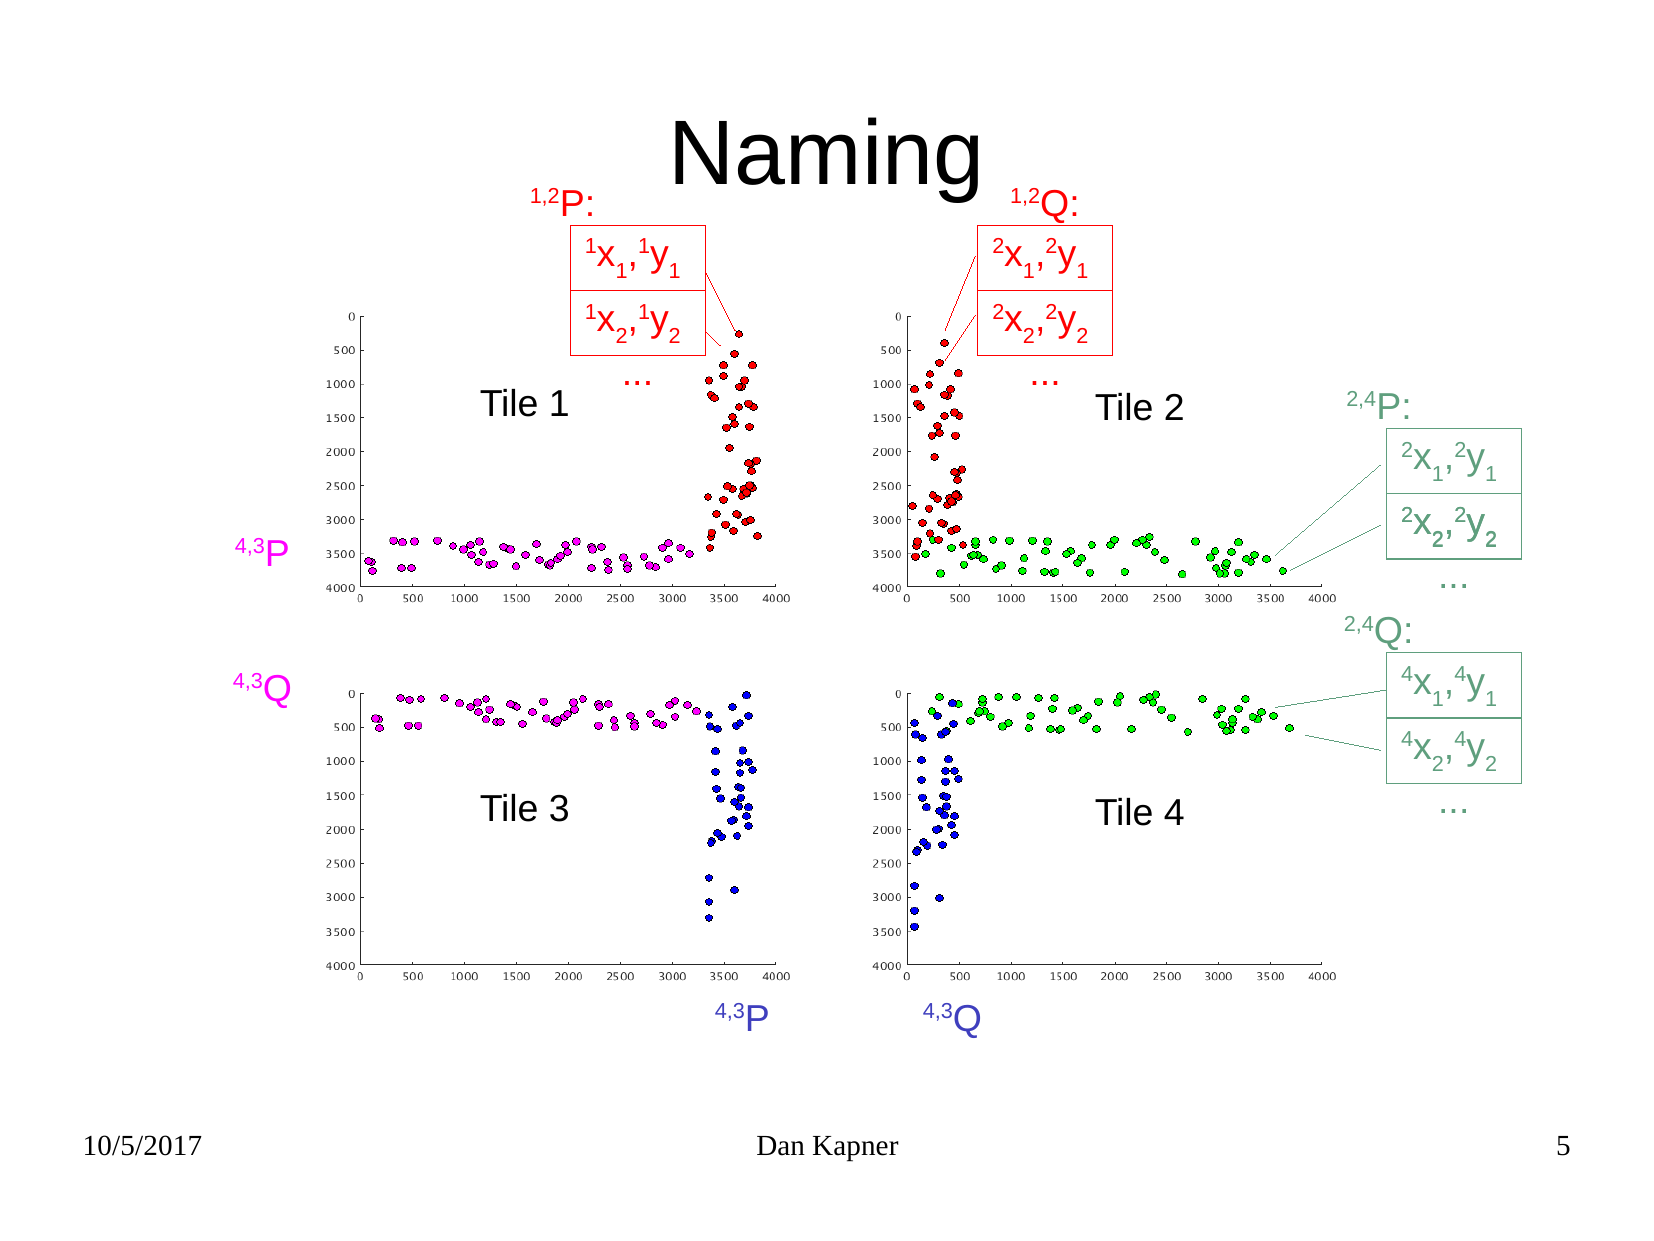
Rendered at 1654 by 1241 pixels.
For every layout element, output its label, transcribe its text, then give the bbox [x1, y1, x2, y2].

text_box 2x2,2y2 [977, 290, 1113, 344]
text_box 2x1,2y1 [1386, 428, 1522, 493]
text_box 4,3Q [885, 990, 1021, 1056]
text_box 2,4Q: [1311, 602, 1447, 668]
text_box 1x2,1y2 [570, 290, 706, 344]
text_box 2x1,2y1 [977, 241, 1113, 290]
text_box ... [1386, 560, 1522, 613]
text_box 2,4P: [1311, 377, 1447, 444]
text_box Tile 1 [465, 375, 631, 432]
text_box 4,3Q [195, 660, 331, 726]
text_box 4,3P [675, 990, 811, 1056]
picture [267, 256, 1381, 1052]
text_box Tile 4 [1080, 783, 1246, 841]
text_box ... [570, 344, 706, 410]
text_box ... [1386, 784, 1522, 838]
title Naming [82, 49, 1571, 257]
text_box 1x1,1y1 [570, 225, 706, 290]
text_box 1,2P: [495, 174, 631, 241]
text_box 2x2,2y2 [1386, 493, 1522, 560]
text_box 4x2,4y2 [1386, 717, 1522, 784]
text_box ... [977, 344, 1113, 410]
text_box Tile 2 [1080, 378, 1246, 436]
text_box 4,3P [195, 525, 331, 591]
text_box Tile 3 [465, 780, 631, 837]
text_box 1,2Q: [977, 174, 1113, 241]
text_box 4x1,4y1 [1386, 652, 1522, 717]
